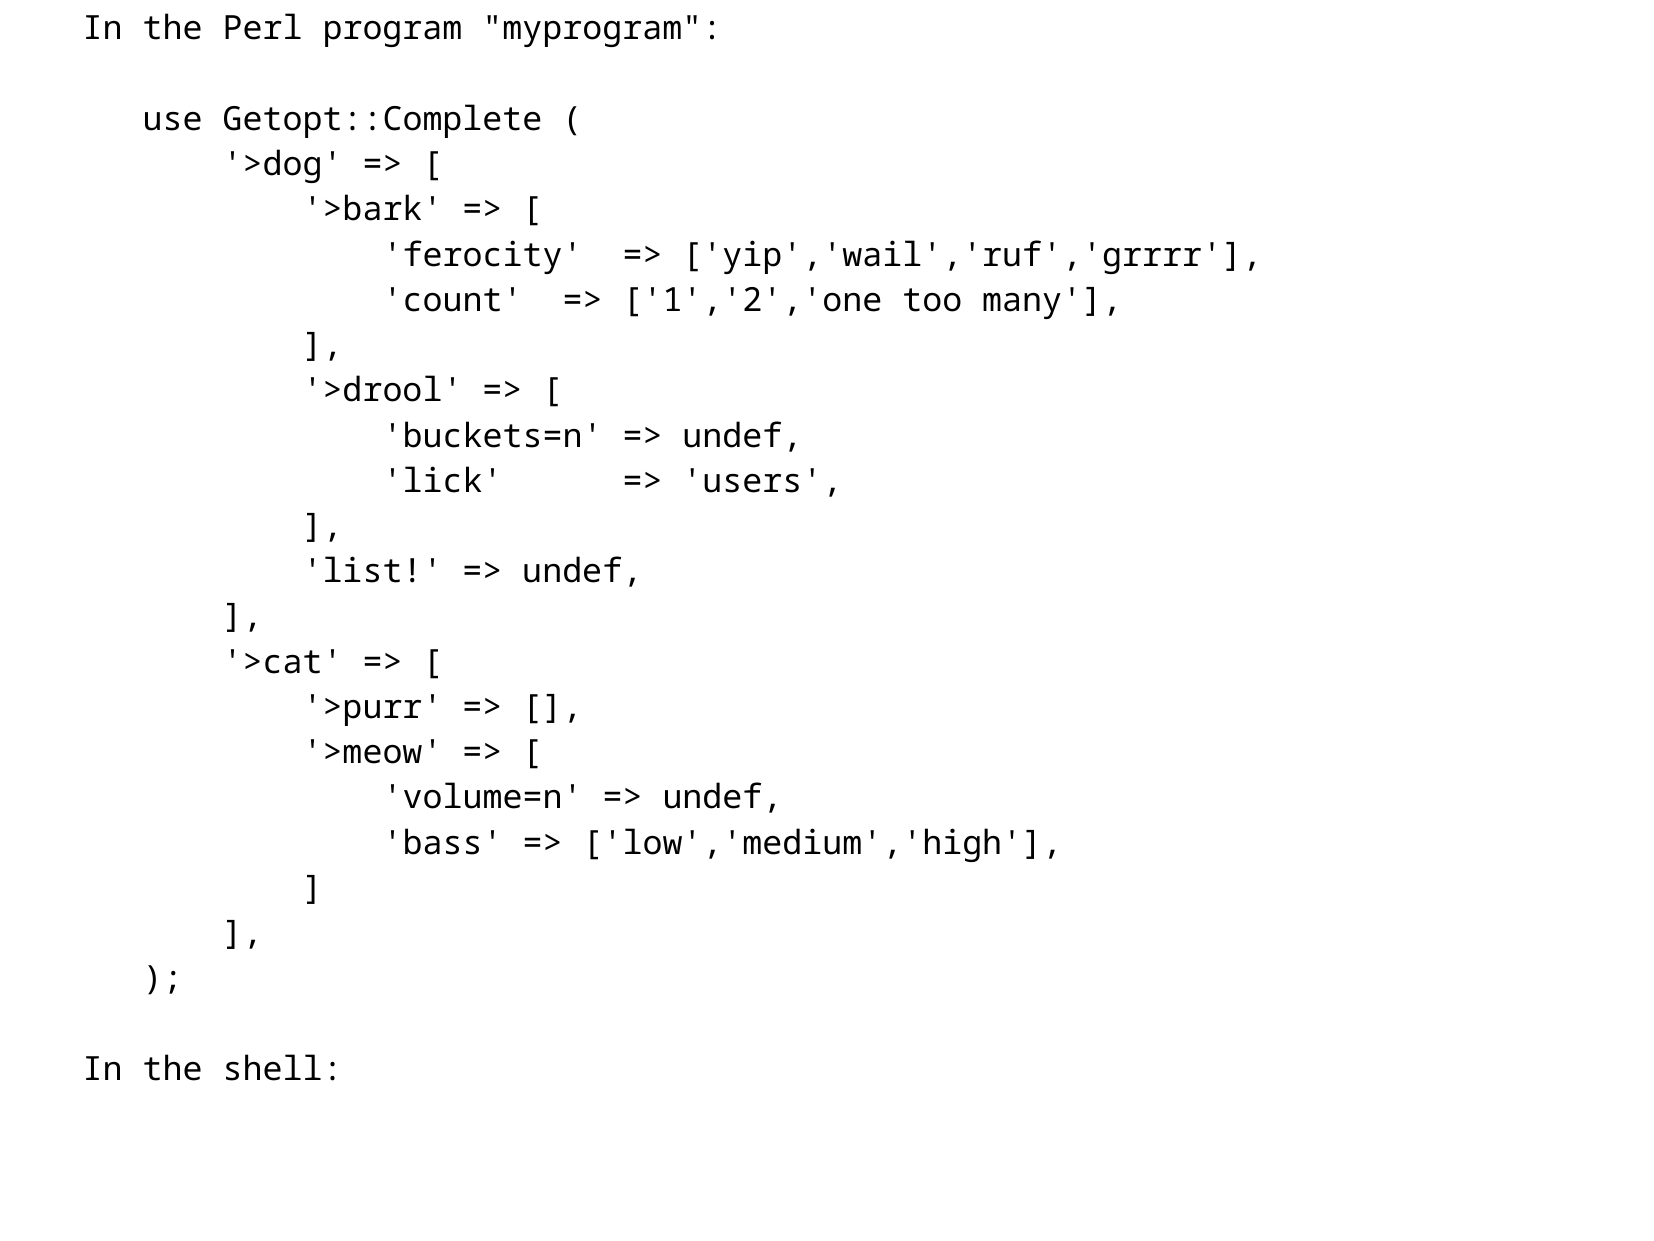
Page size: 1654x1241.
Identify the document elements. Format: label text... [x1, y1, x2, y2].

subtitle In the Perl program "myprogram": use Getopt::Complete ( '>dog' => [ '>bark' => [ 'ferocity' => ['yip','wail','ruf','grrrr'], 'count' => ['1','2','one too many'], ], '>drool' => [ 'buckets=n' => undef, 'lick' => 'users', ], 'list!' => undef, ], '>cat' => [ '>purr' => [], '>meow' => [ 'volume=n' => undef, 'bass' => ['low','medium','high'], ] ], ); In the shell: [82, 4, 1571, 1064]
